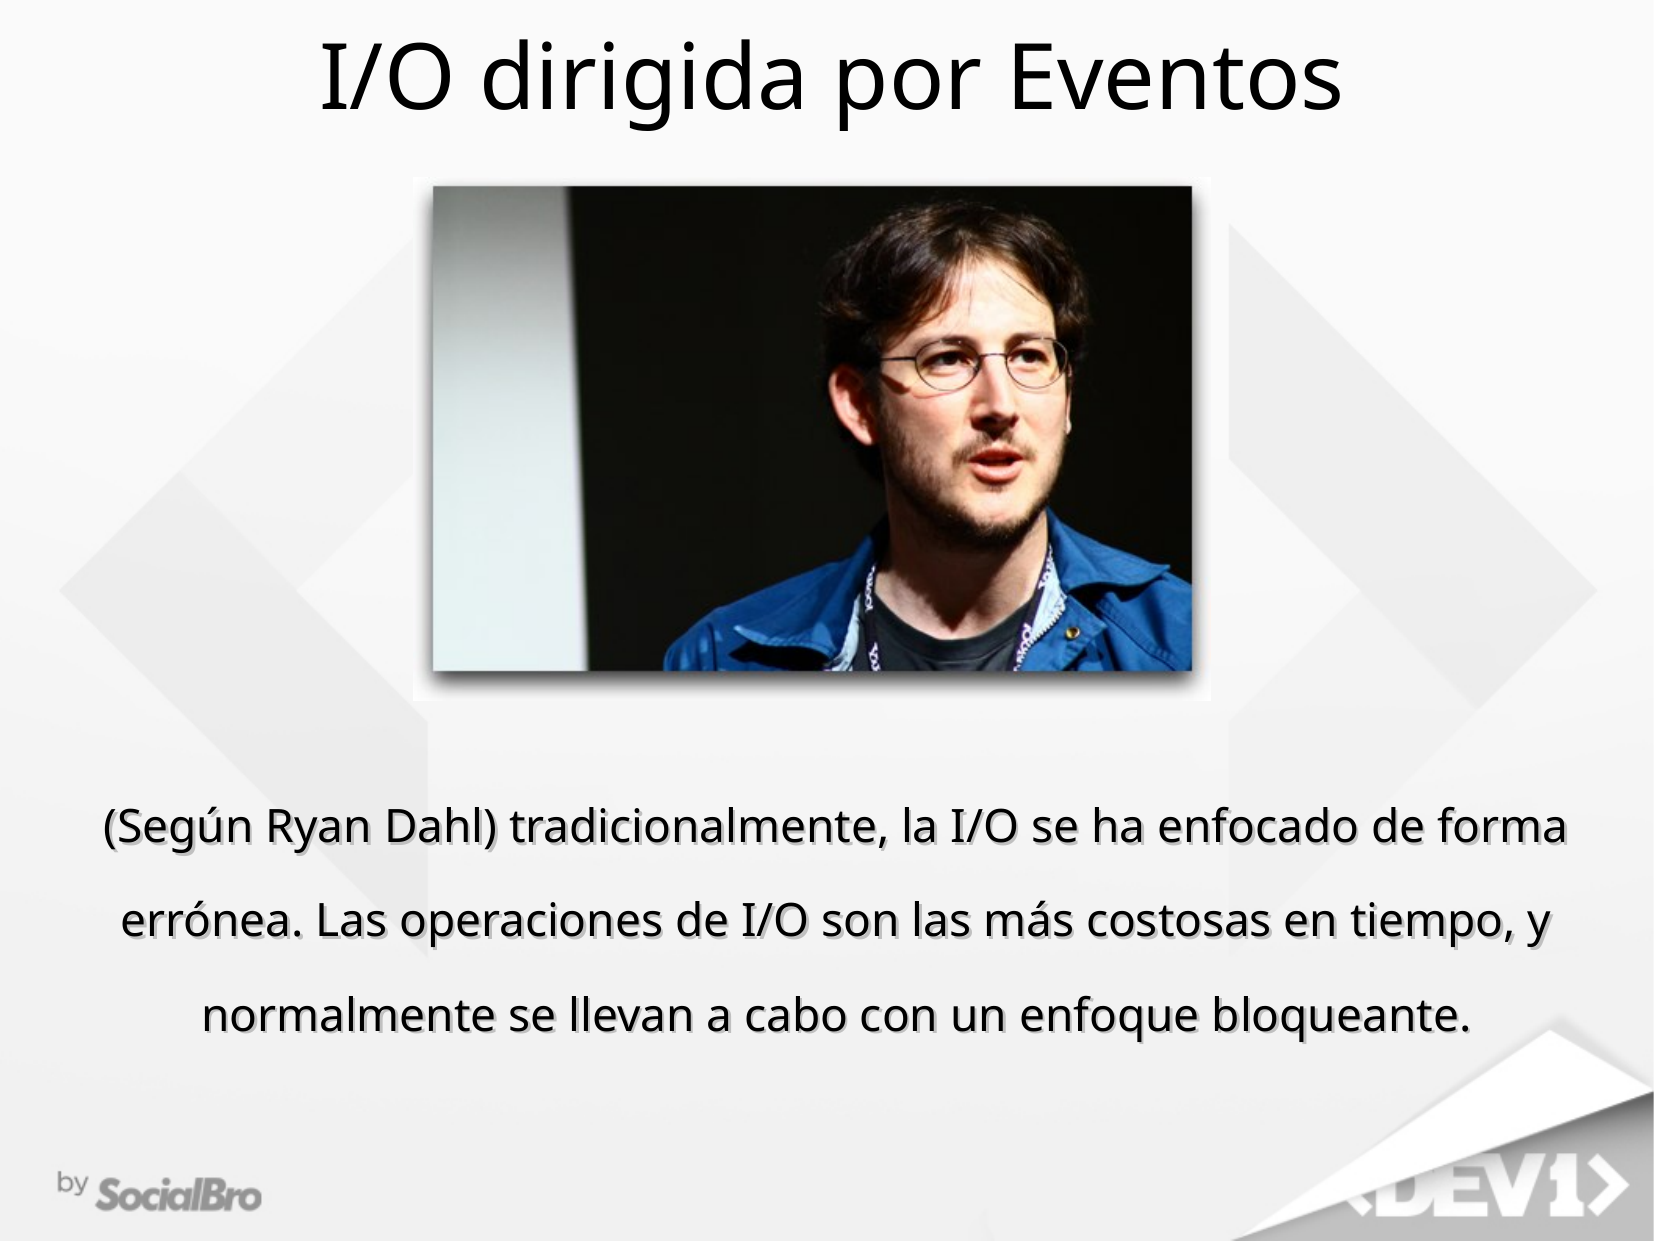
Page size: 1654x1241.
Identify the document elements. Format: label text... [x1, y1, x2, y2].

list (Según Ryan Dahl) tradicionalmente, la I/O se ha enfocado de forma errónea. Las operaciones de I/O son las más costosas en tiempo, y normalmente se llevan a cabo con un enfoque bloqueante. [29, 679, 1595, 1055]
title I/O dirigida por Eventos [88, 0, 1577, 148]
picture [0, 0, 1654, 1241]
